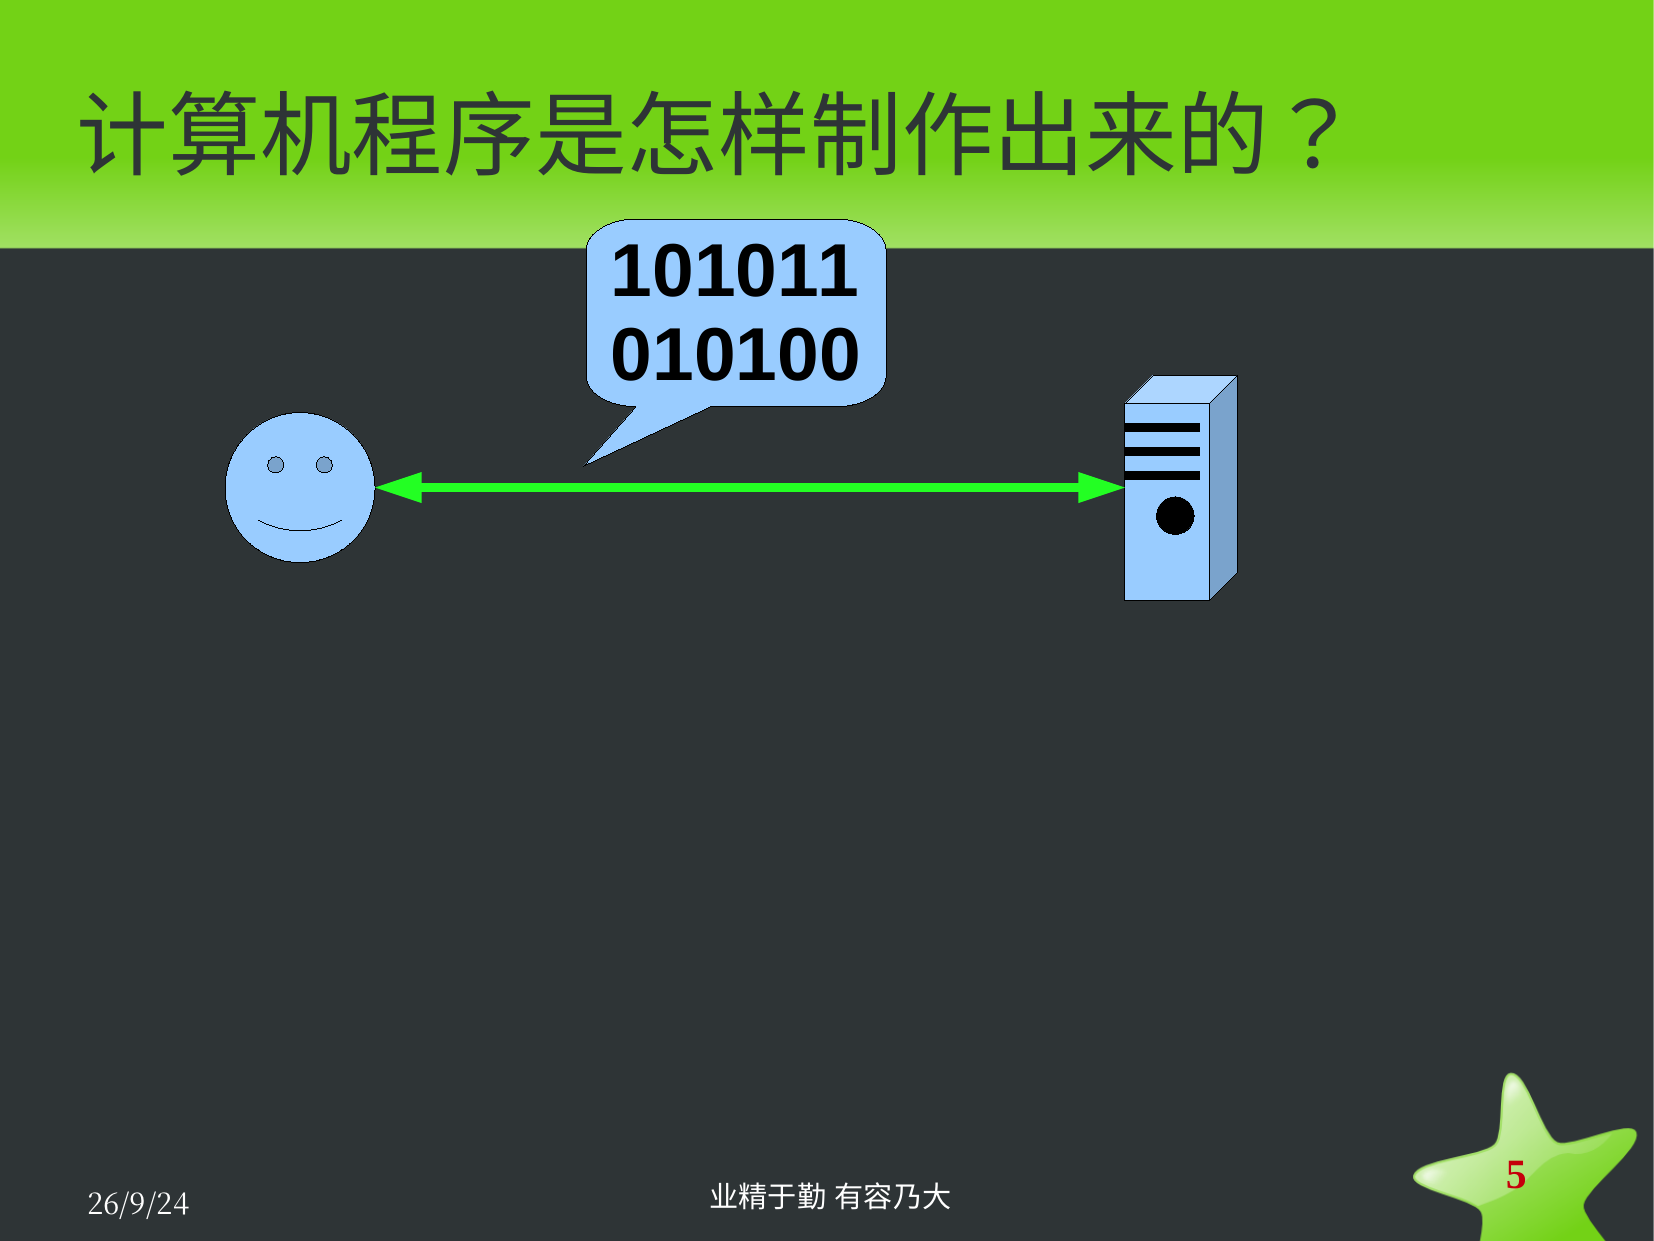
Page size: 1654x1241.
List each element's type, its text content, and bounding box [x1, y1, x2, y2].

title 计算机程序是怎样制作出来的？ [76, 29, 1565, 237]
text_box [225, 412, 376, 563]
text_box 101011 010100 [583, 219, 887, 467]
picture [0, 0, 1654, 1241]
text_box [1124, 375, 1238, 601]
